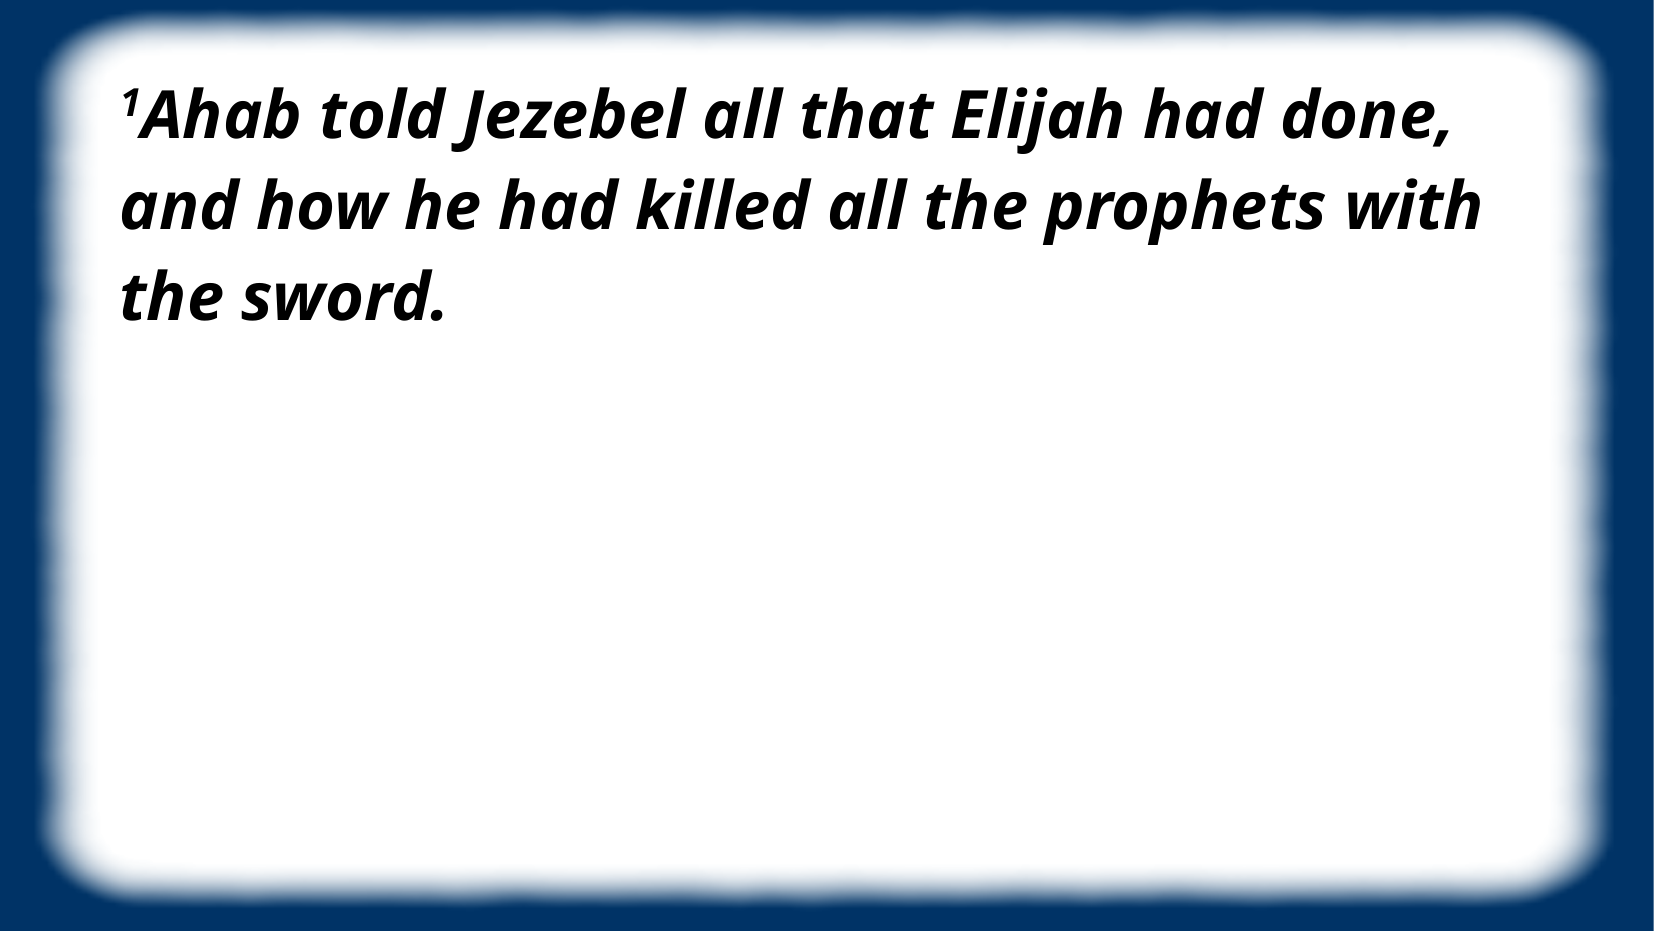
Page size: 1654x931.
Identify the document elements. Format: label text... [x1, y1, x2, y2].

text_box 1Ahab told Jezebel all that Elijah had done, and how he had killed all the prophets with the sword. [105, 60, 1546, 342]
picture [0, 0, 1654, 931]
